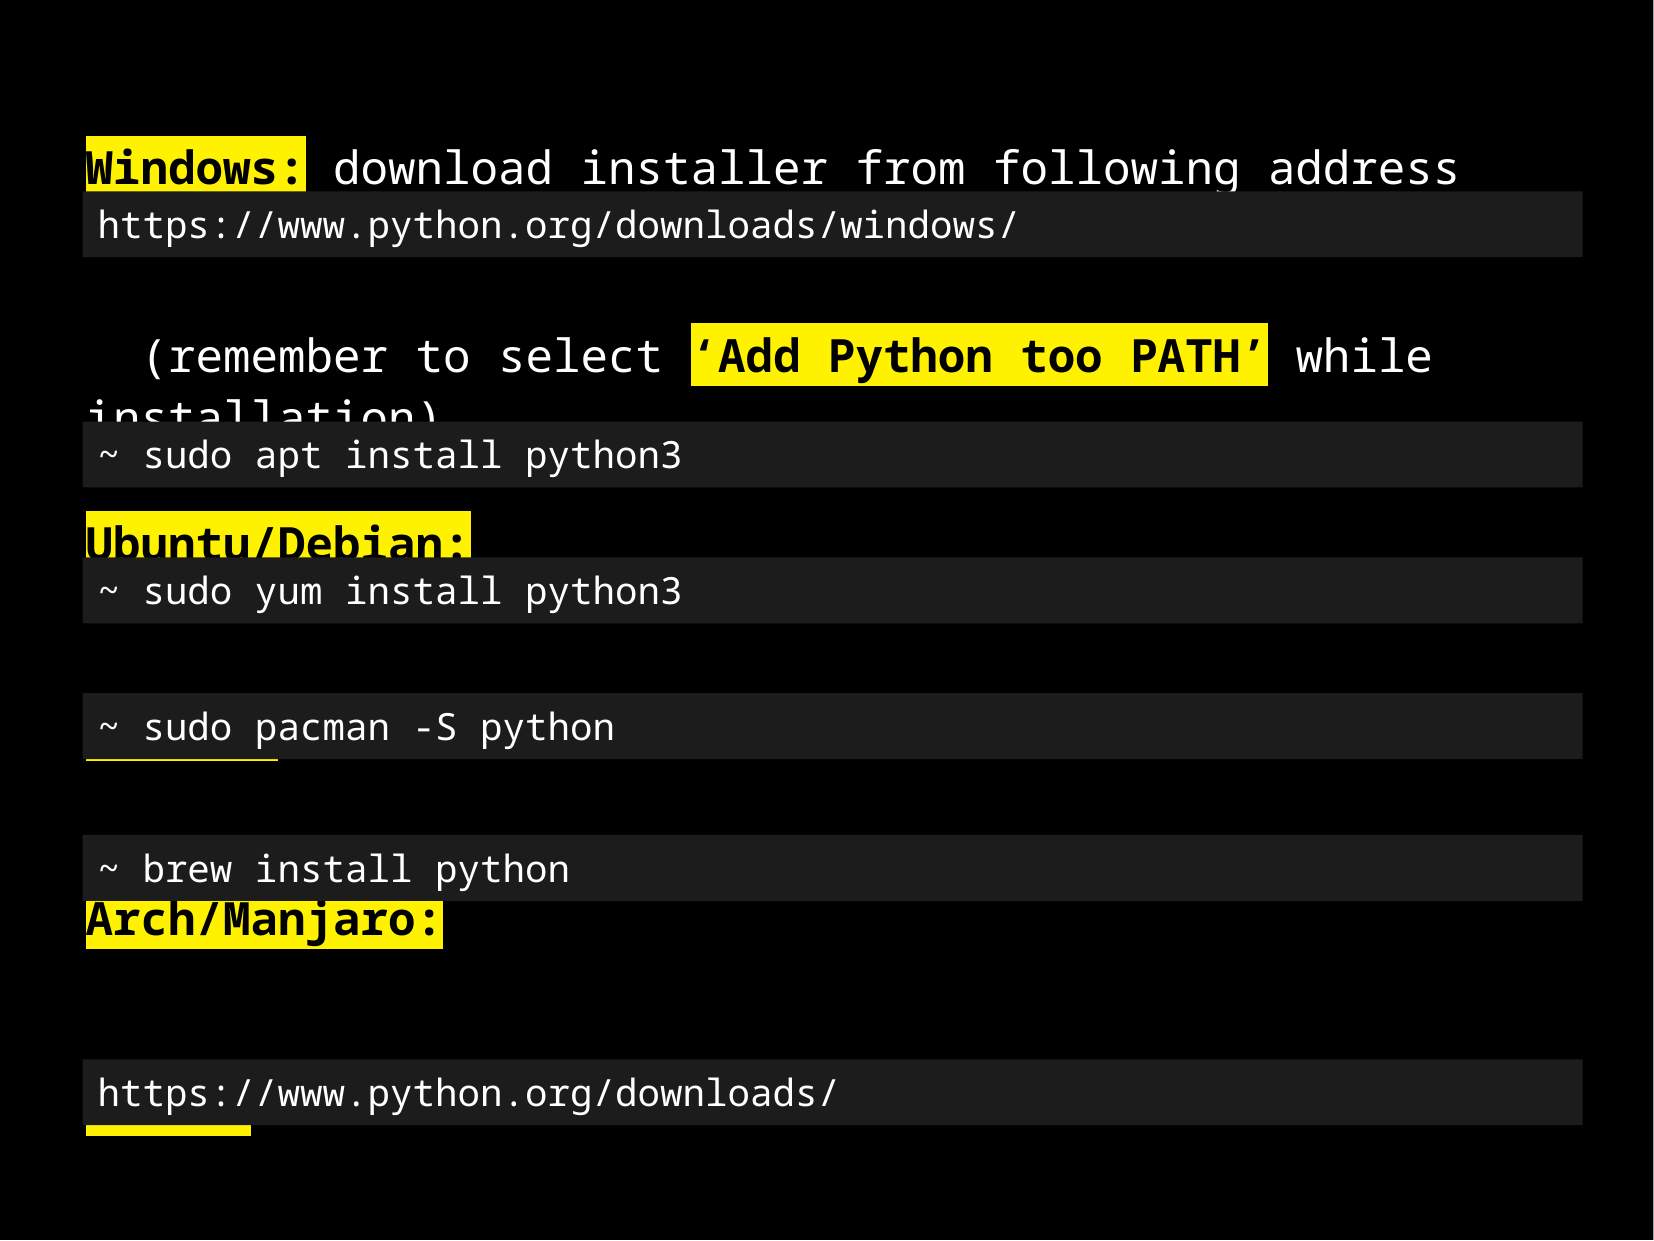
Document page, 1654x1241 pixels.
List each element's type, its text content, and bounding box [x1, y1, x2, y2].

text_box https://www.python.org/downloads/windows/ [82, 191, 1583, 244]
text_box https://www.python.org/downloads/ [82, 1059, 1583, 1112]
text_box ~ brew install python [82, 834, 1583, 888]
text_box ~ sudo apt install python3 [82, 421, 1583, 475]
text_box ~ sudo yum install python3 [82, 557, 1583, 610]
text_box ~ sudo pacman -S python [82, 693, 1583, 746]
text_box Windows: download installer from following address (remember to select ‘Add Python too PATH’ while installation) Ubuntu/Debian: Fedora: Arch/Manjaro: MacOS: for source files and packages for almost any operating systems check following address: [70, 128, 1571, 1059]
